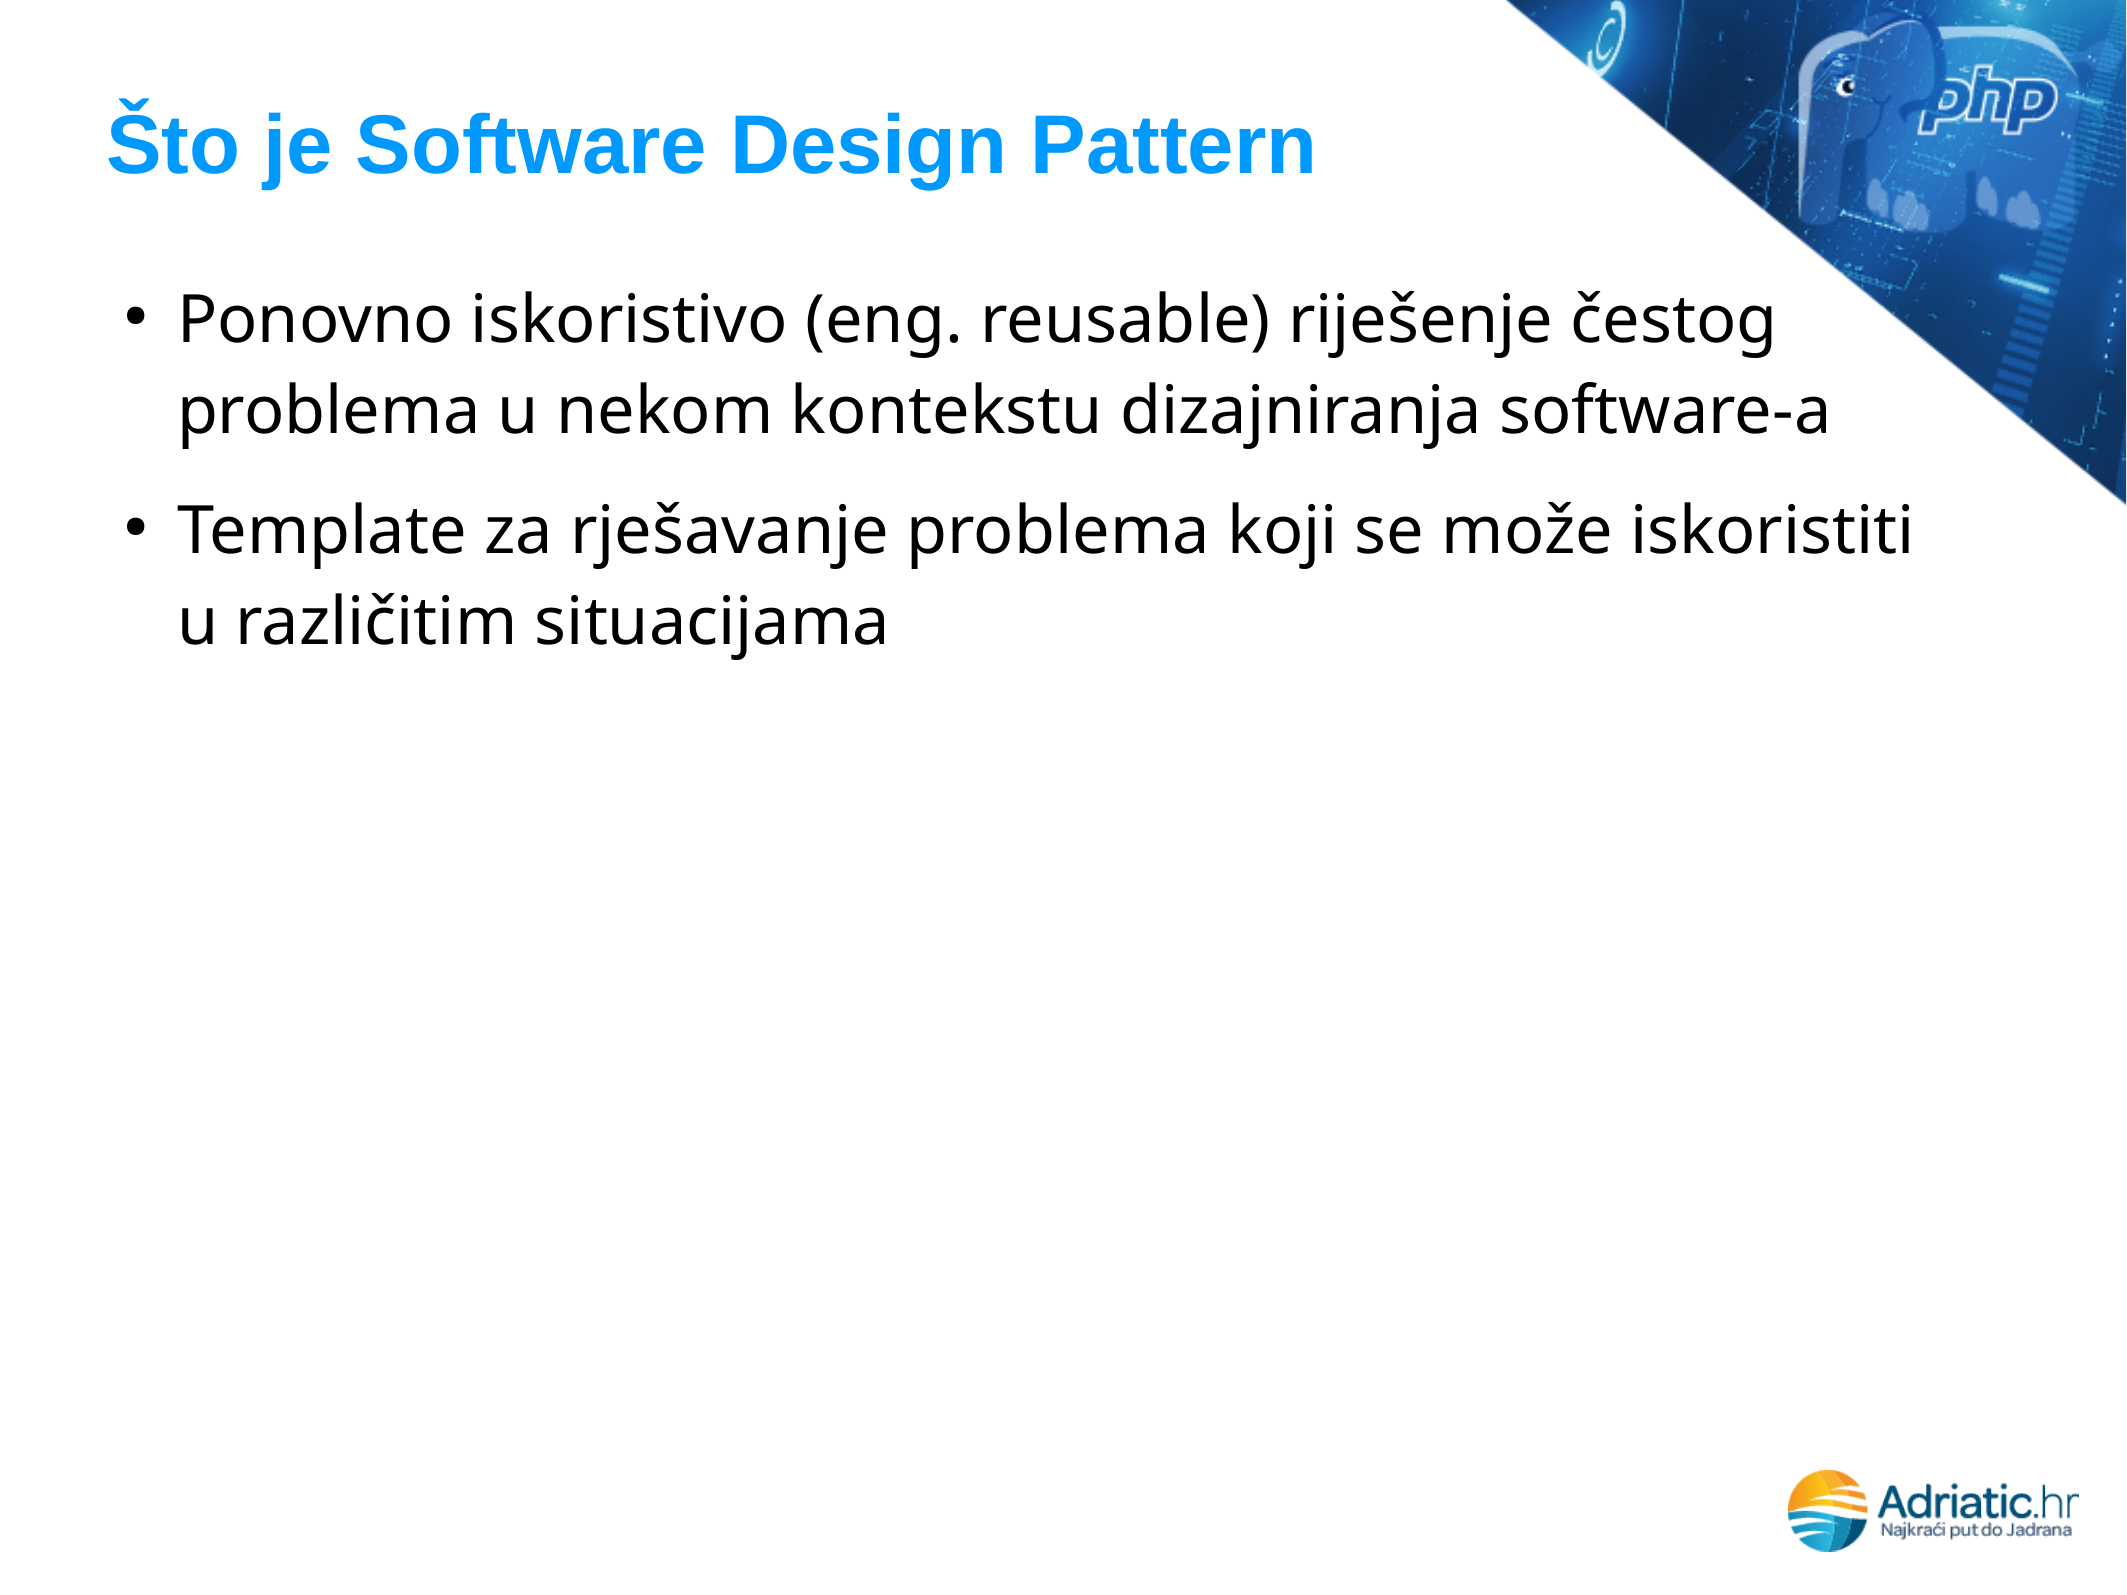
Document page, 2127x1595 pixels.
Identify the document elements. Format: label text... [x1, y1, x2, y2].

title Što je Software Design Pattern [106, 70, 1630, 219]
list Ponovno iskoristivo (eng. reusable) riješenje čestog problema u nekom kontekstu dizajniranja software-a Template za rješavanje problema koji se može iskoristiti u različitim situacijama [106, 271, 1973, 1453]
picture [1505, 0, 2127, 625]
picture [1788, 1470, 2079, 1552]
